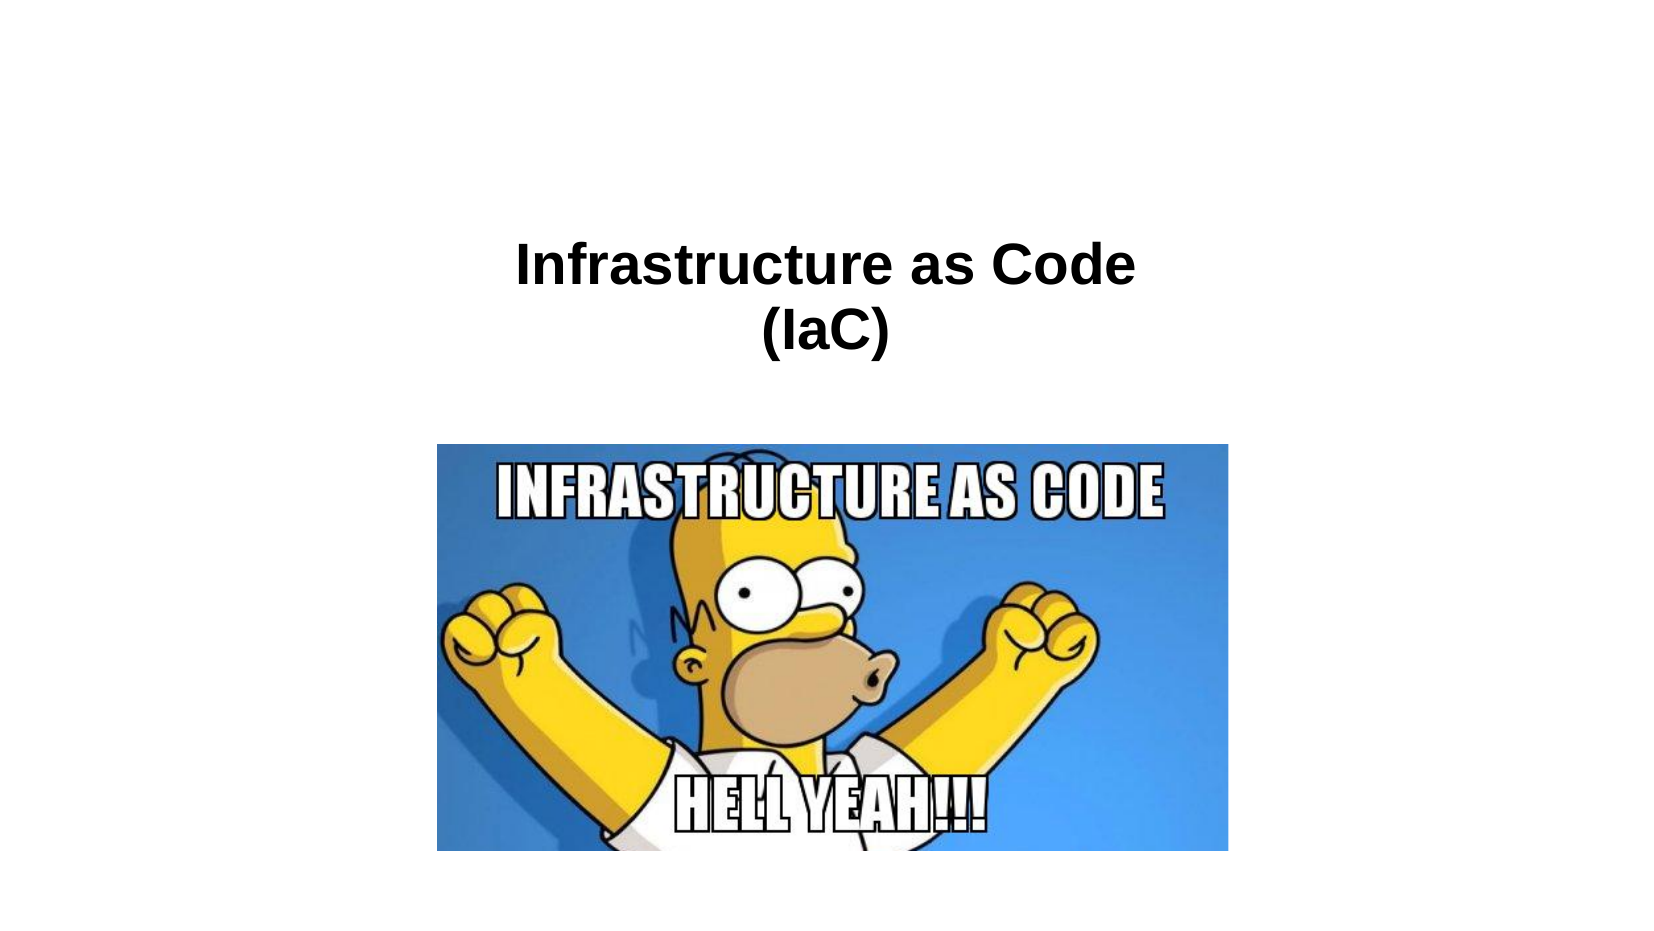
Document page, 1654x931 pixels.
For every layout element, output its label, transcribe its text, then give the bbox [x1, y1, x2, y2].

text_box Infrastructure as Code (IaC) [500, 224, 1153, 370]
picture [437, 444, 1229, 851]
